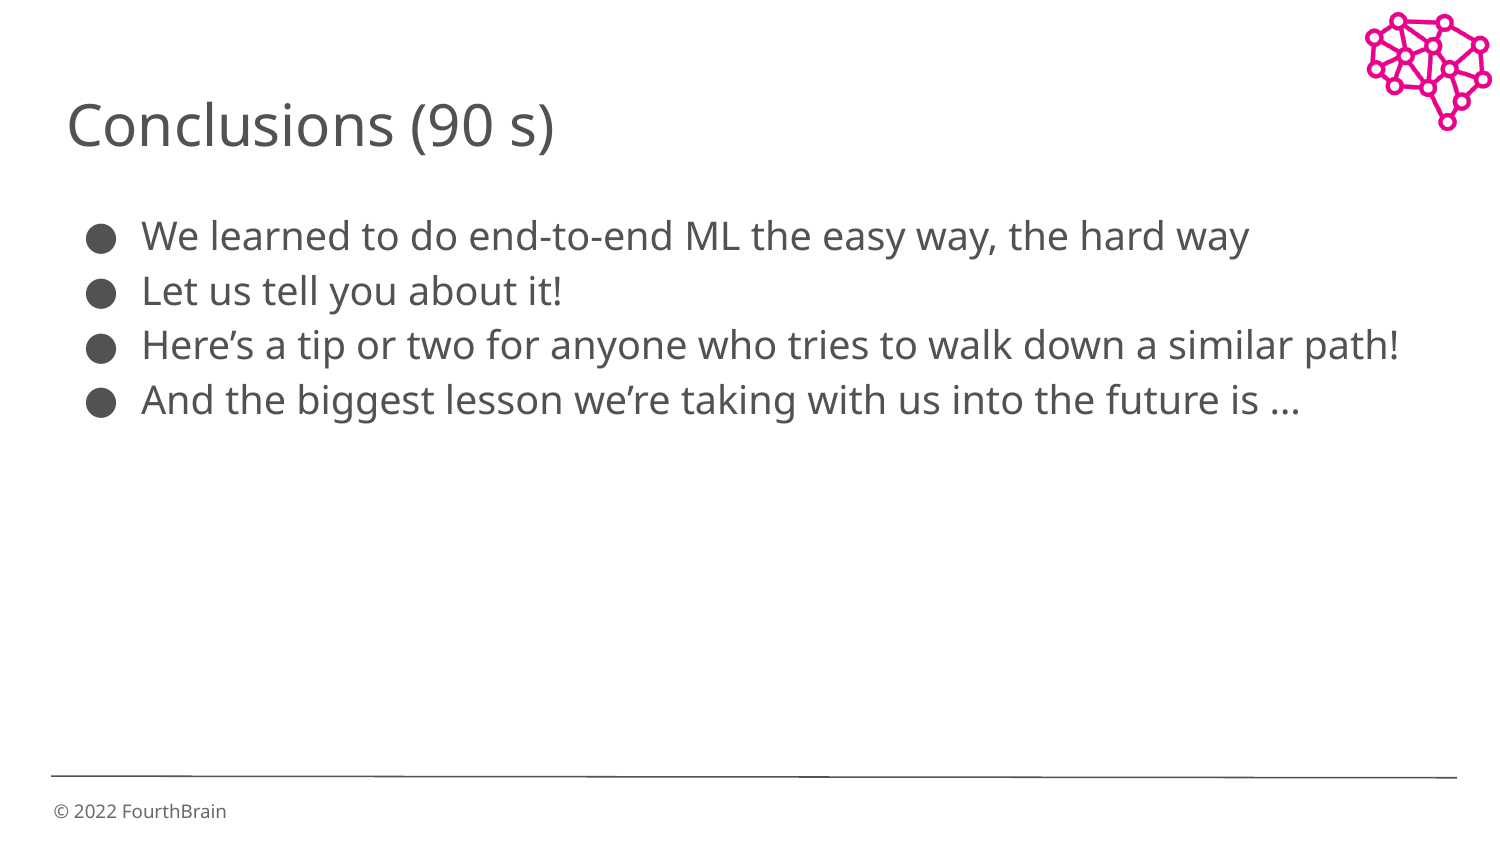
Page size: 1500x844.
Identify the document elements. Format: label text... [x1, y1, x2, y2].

list We learned to do end-to-end ML the easy way, the hard way Let us tell you about it! Here’s a tip or two for anyone who tries to walk down a similar path! And the biggest lesson we’re taking with us into the future is … [51, 189, 1449, 750]
title Conclusions (90 s) [51, 72, 1449, 167]
picture [1365, 12, 1492, 131]
